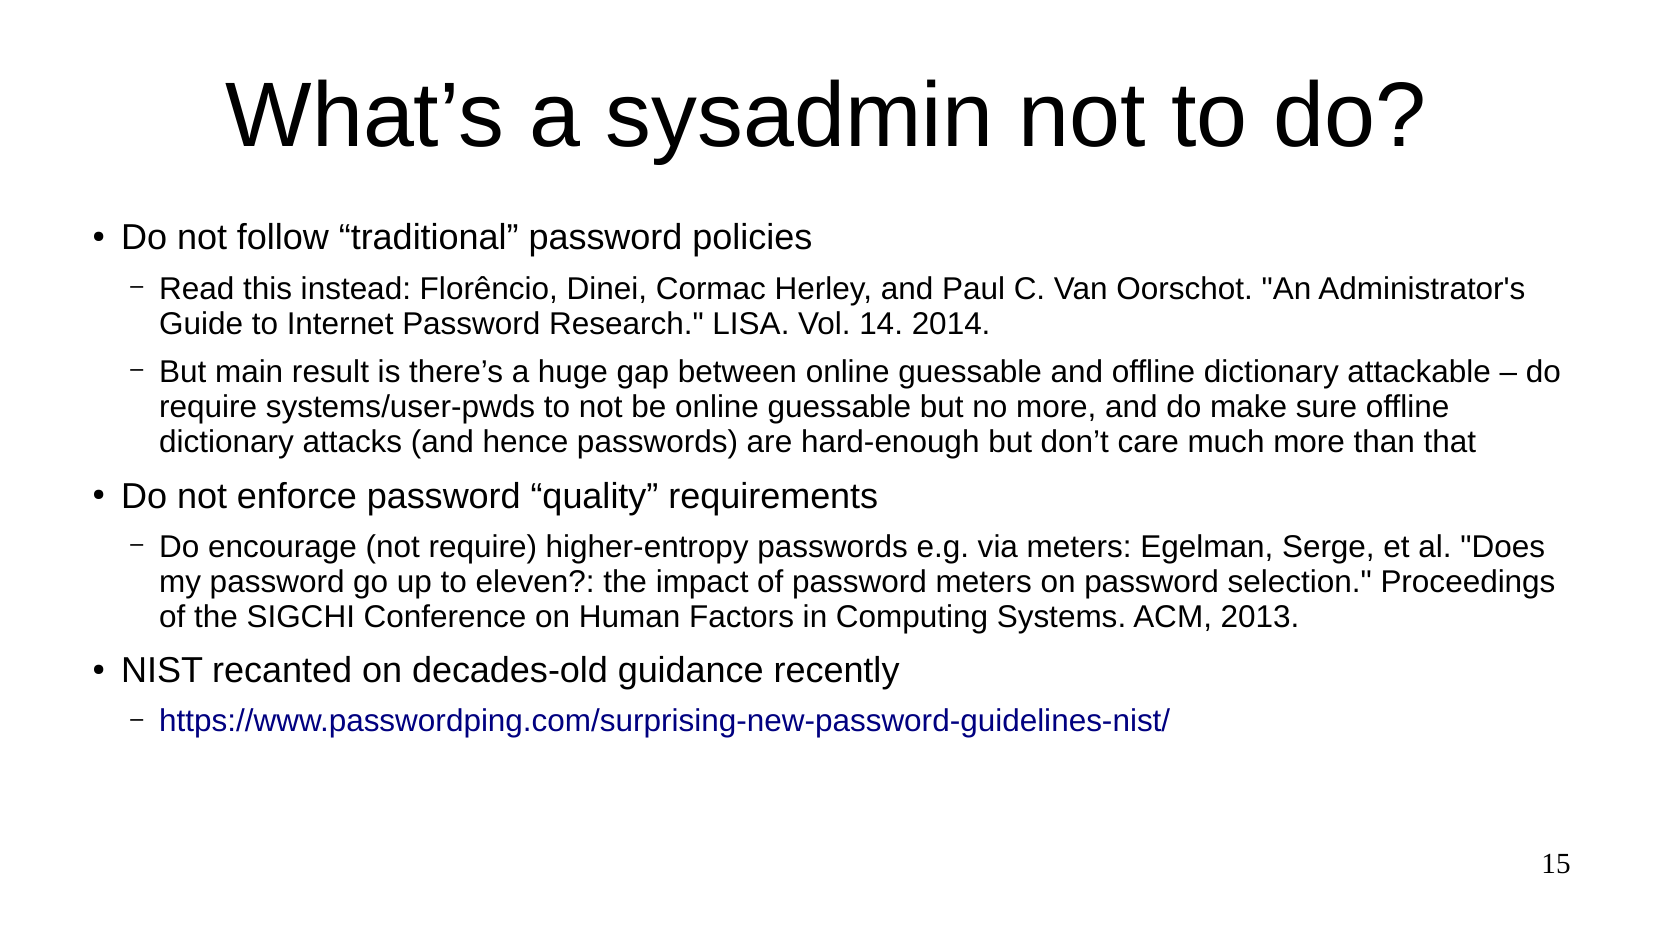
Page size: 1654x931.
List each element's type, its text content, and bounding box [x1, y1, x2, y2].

title What’s a sysadmin not to do? [82, 37, 1571, 193]
list Do not follow “traditional” password policies Read this instead: Florêncio, Dinei, Cormac Herley, and Paul C. Van Oorschot. "An Administrator's Guide to Internet Password Research." LISA. Vol. 14. 2014. But main result is there’s a huge gap between online guessable and offline dictionary attackable – do require systems/user-pwds to not be online guessable but no more, and do make sure offline dictionary attacks (and hence passwords) are hard-enough but don’t care much more than that Do not enforce password “quality” requirements Do encourage (not require) higher-entropy passwords e.g. via meters: Egelman, Serge, et al. "Does my password go up to eleven?: the impact of password meters on password selection." Proceedings of the SIGCHI Conference on Human Factors in Computing Systems. ACM, 2013. NIST recanted on decades-old guidance recently https://www.passwordping.com/surprising-new-password-guidelines-nist/ [82, 217, 1571, 758]
